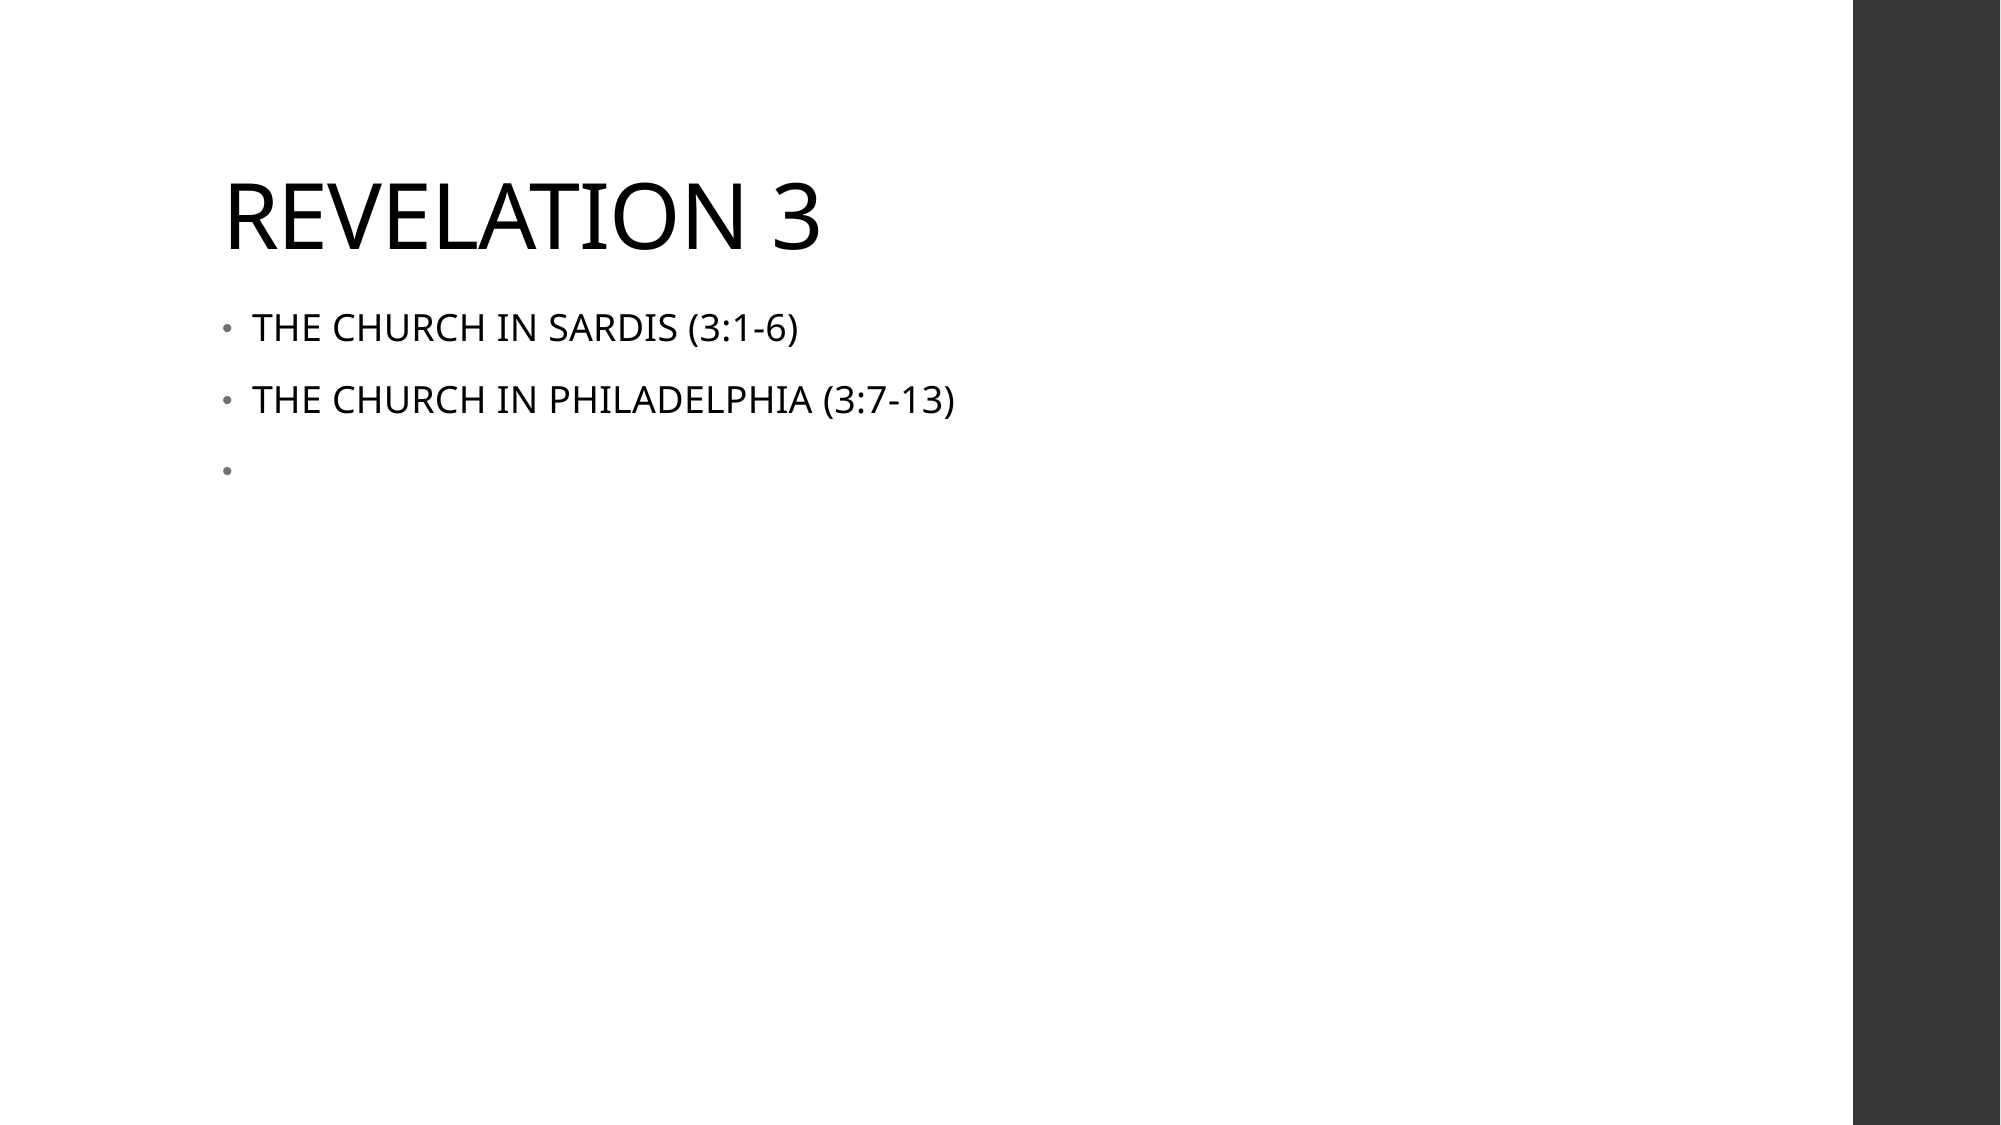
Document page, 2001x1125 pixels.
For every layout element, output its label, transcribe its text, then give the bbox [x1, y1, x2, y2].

list THE CHURCH IN SARDIS (3:1-6) THE CHURCH IN PHILADELPHIA (3:7-13) [206, 299, 1617, 1014]
title REVELATION 3 [206, 60, 1797, 278]
